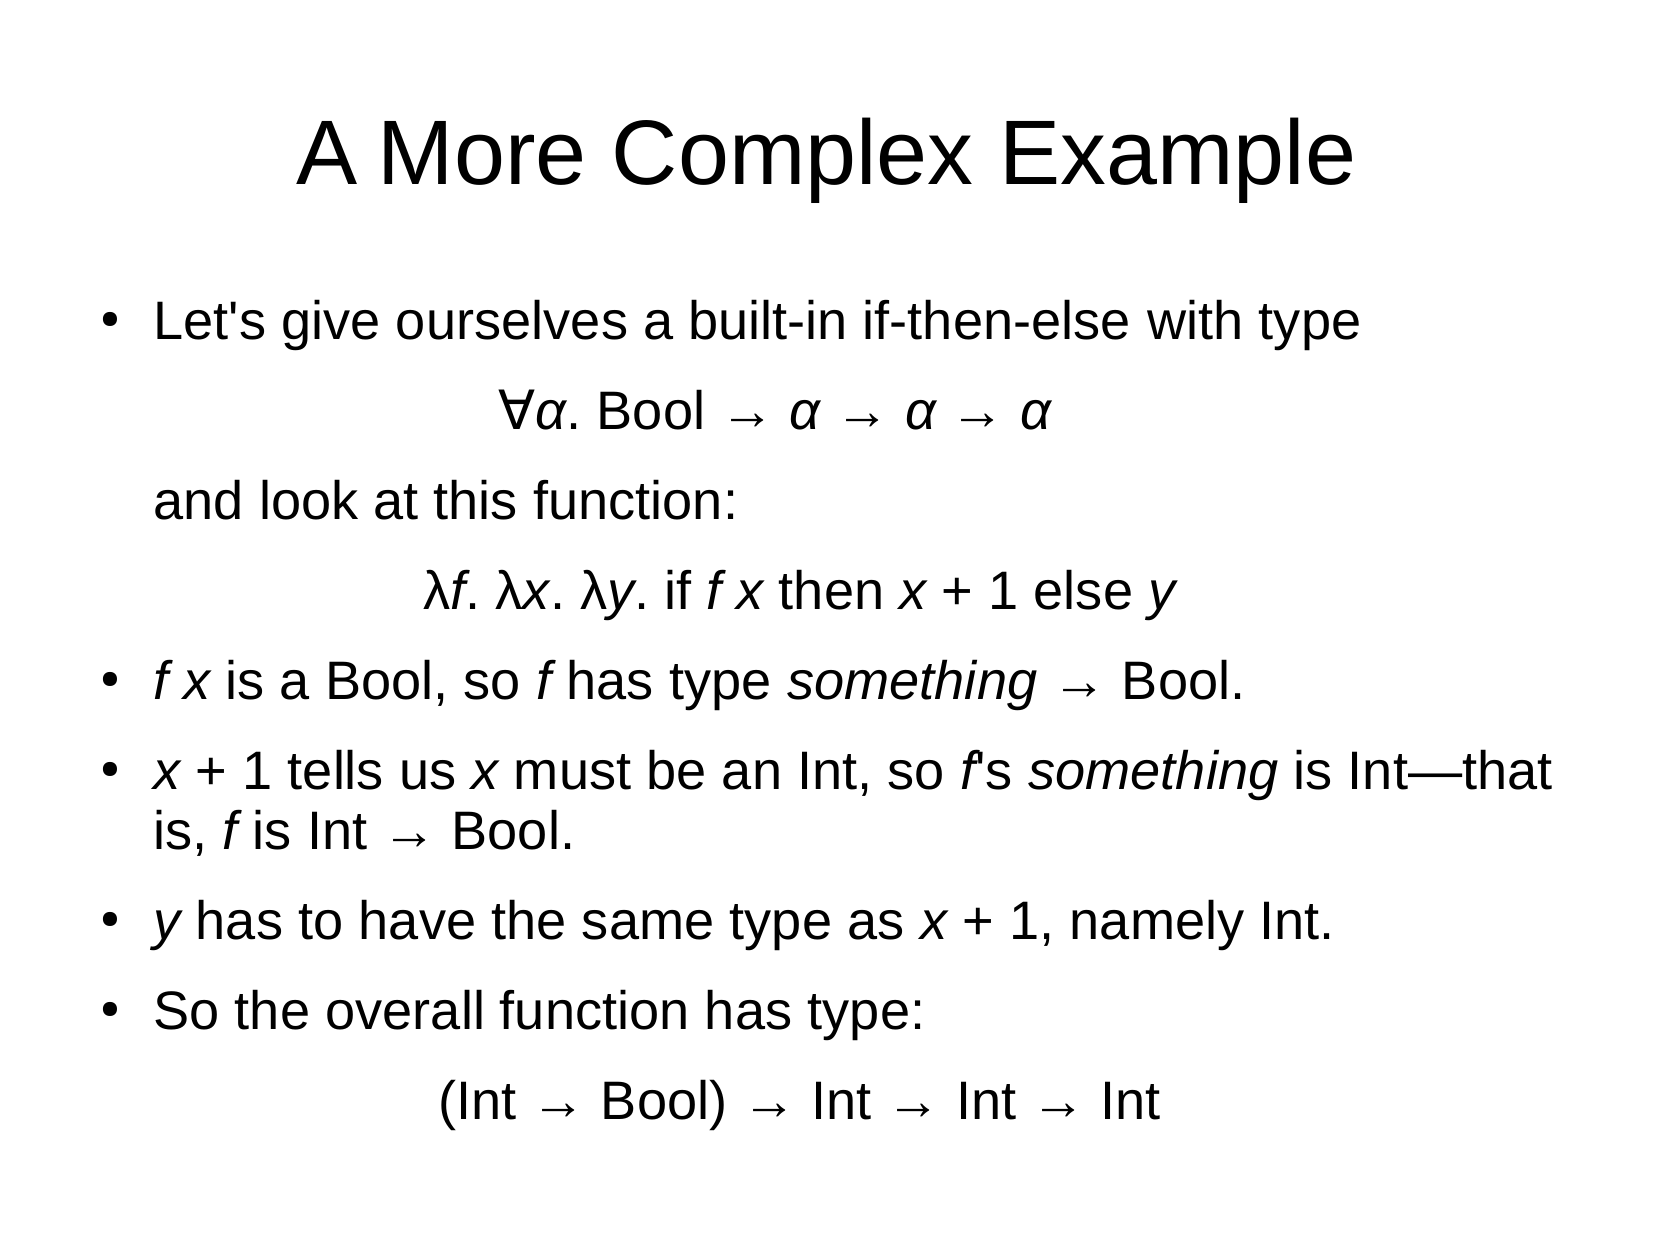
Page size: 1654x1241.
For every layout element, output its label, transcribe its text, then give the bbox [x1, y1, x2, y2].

title A More Complex Example [82, 49, 1571, 257]
list Let's give ourselves a built-in if-then-else with type ∀α. Bool → α → α → α and look at this function: λf. λx. λy. if f x then x + 1 else y f x is a Bool, so f has type something → Bool. x + 1 tells us x must be an Int, so f's something is Int—that is, f is Int → Bool. y has to have the same type as x + 1, namely Int. So the overall function has type: (Int → Bool) → Int → Int → Int [82, 290, 1571, 1132]
